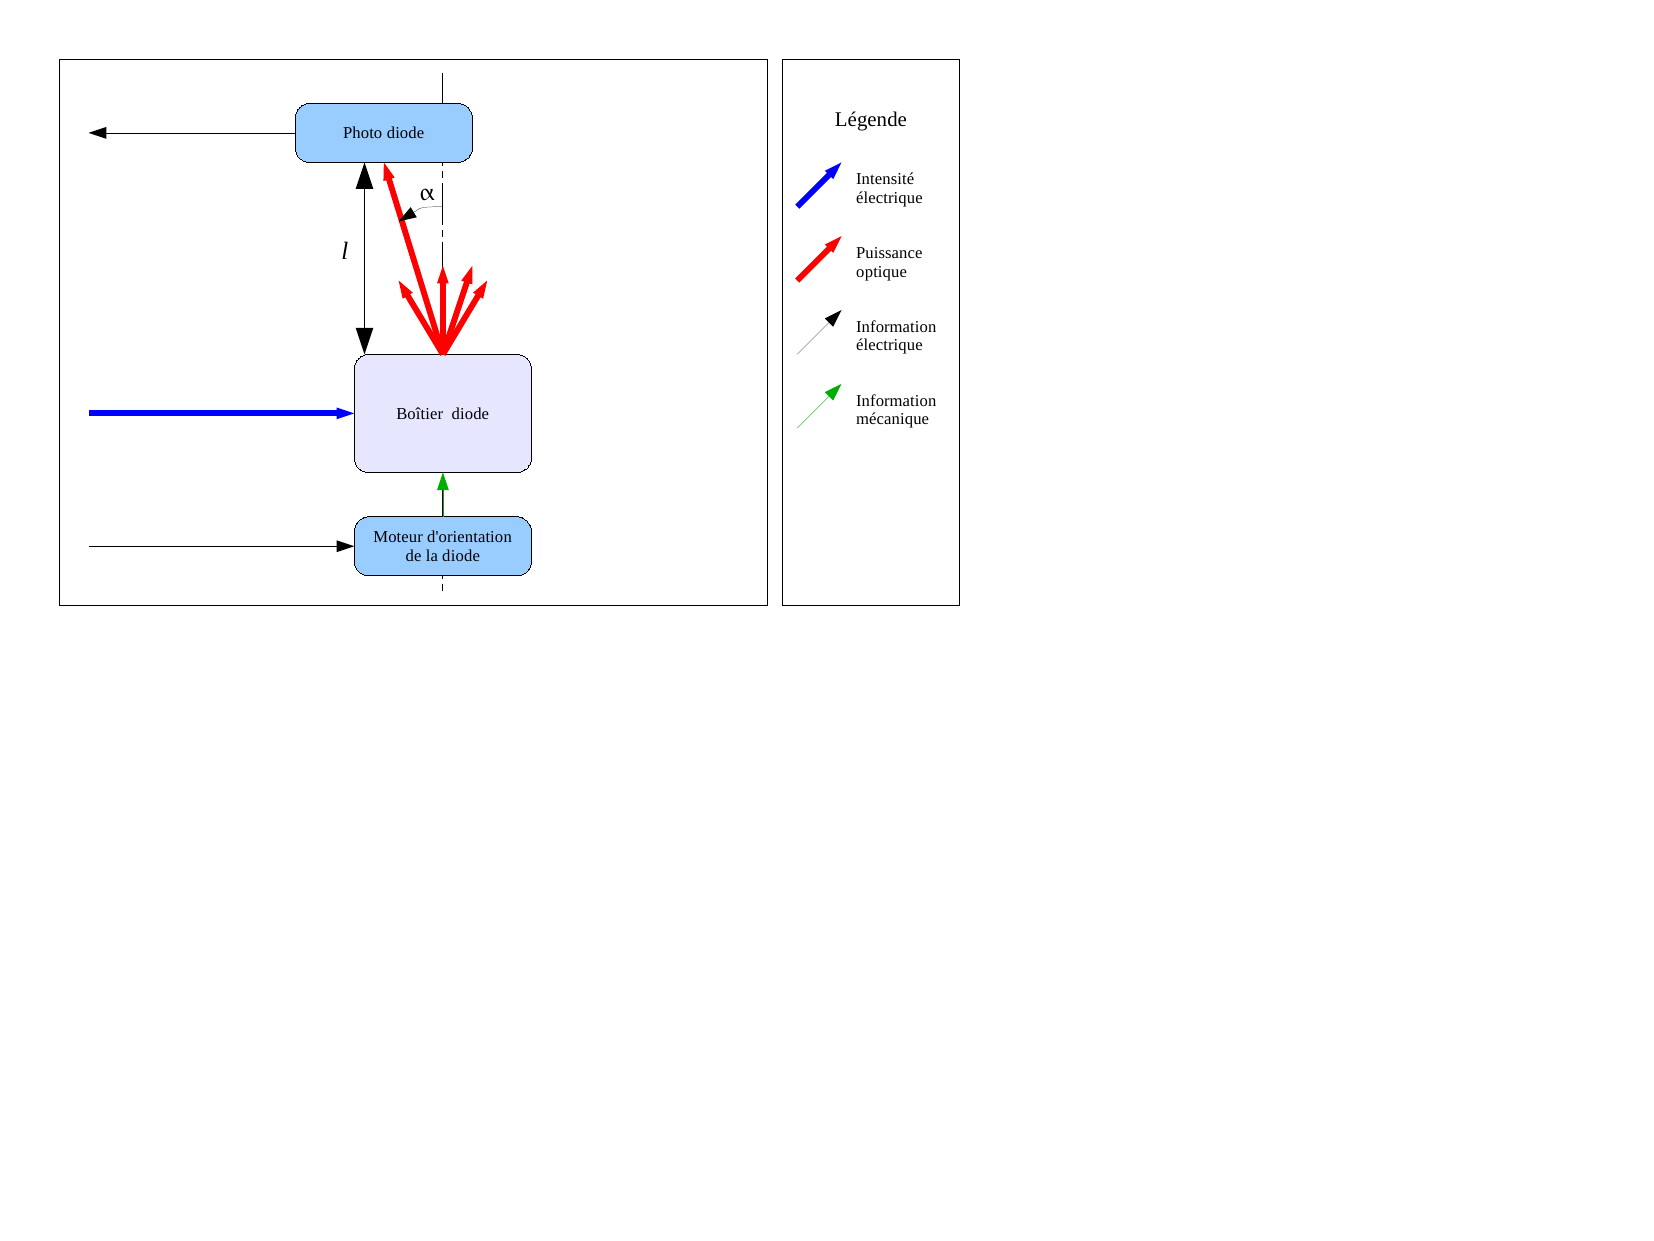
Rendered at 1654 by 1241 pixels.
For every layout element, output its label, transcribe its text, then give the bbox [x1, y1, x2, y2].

text_box [59, 59, 768, 606]
text_box Puissance optique [841, 236, 960, 310]
text_box Photo diode [295, 103, 473, 163]
text_box Légende [782, 59, 960, 606]
text_box Information mécanique [841, 383, 960, 606]
text_box Information électrique [841, 310, 960, 383]
text_box Boîtier diode [354, 354, 532, 473]
chart [334, 237, 355, 266]
text_box Moteur d'orientation de la diode [354, 516, 532, 576]
chart [413, 177, 441, 208]
text_box Intensité électrique [841, 162, 960, 236]
